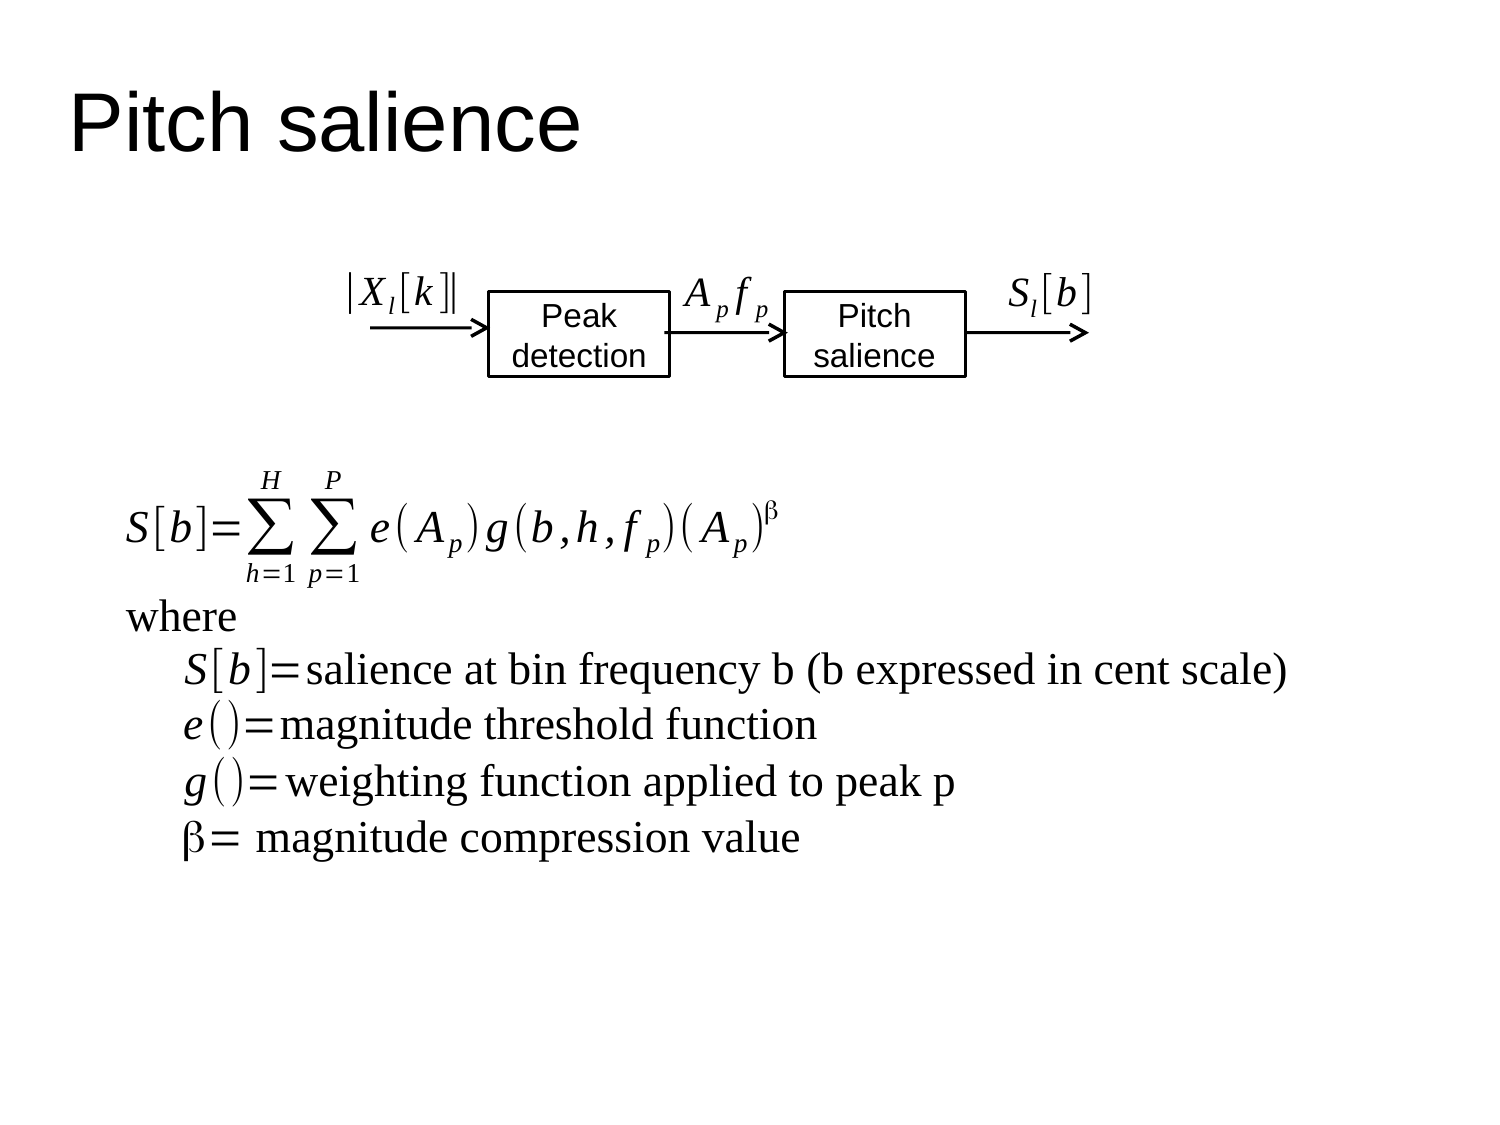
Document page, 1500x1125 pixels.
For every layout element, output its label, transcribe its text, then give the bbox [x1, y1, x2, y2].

chart [675, 270, 775, 323]
chart [117, 464, 1306, 865]
chart [1000, 270, 1098, 323]
text_box Pitch salience [784, 291, 966, 377]
chart [336, 268, 469, 321]
title Pitch salience [38, 8, 1471, 238]
text_box Peak detection [488, 291, 670, 377]
